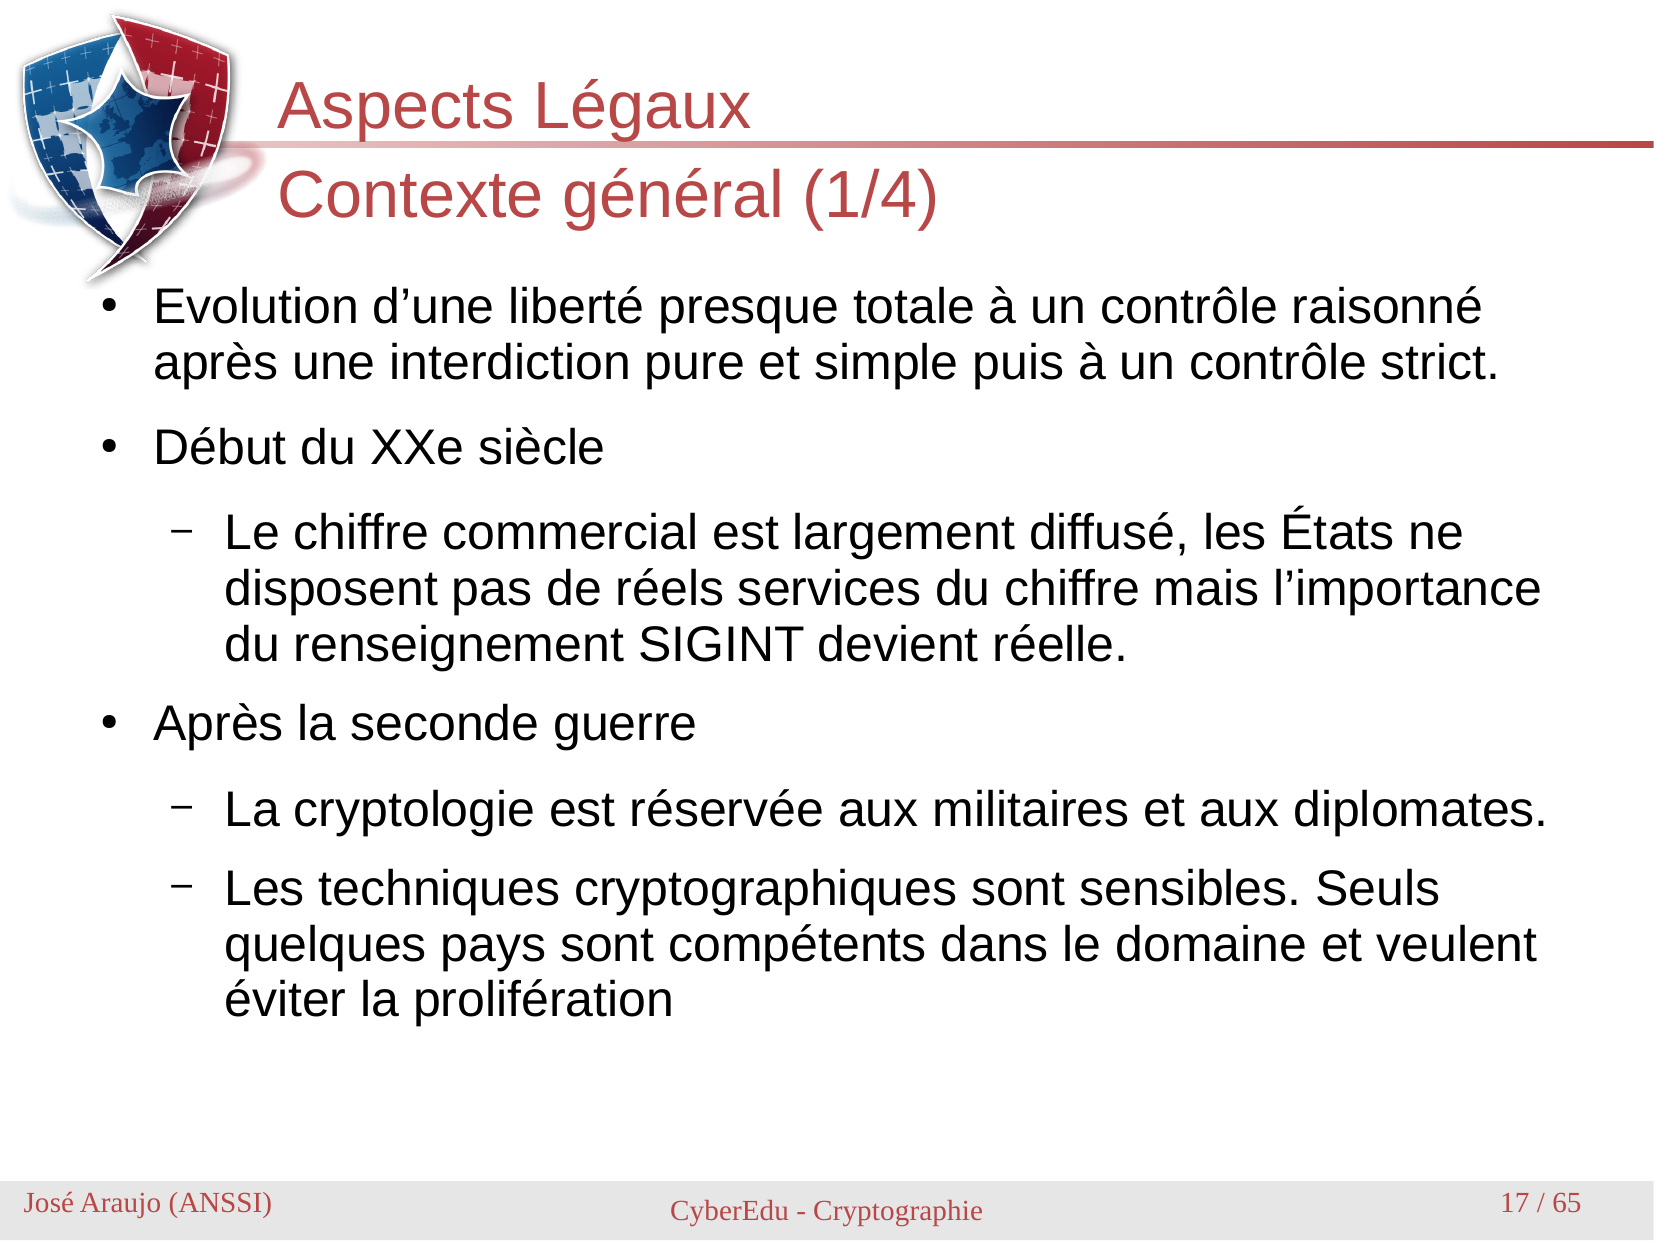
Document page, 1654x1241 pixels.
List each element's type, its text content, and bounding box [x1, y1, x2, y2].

title Aspects Légaux Contexte général (1/4) [277, 49, 1642, 237]
picture [0, 0, 272, 290]
list Evolution d’une liberté presque totale à un contrôle raisonné après une interdiction pure et simple puis à un contrôle strict. Début du XXe siècle Le chiffre commercial est largement diffusé, les États ne disposent pas de réels services du chiffre mais l’importance du renseignement SIGINT devient réelle. Après la seconde guerre La cryptologie est réservée aux militaires et aux diplomates. Les techniques cryptographiques sont sensibles. Seuls quelques pays sont compétents dans le domaine et veulent éviter la prolifération [82, 278, 1595, 1170]
